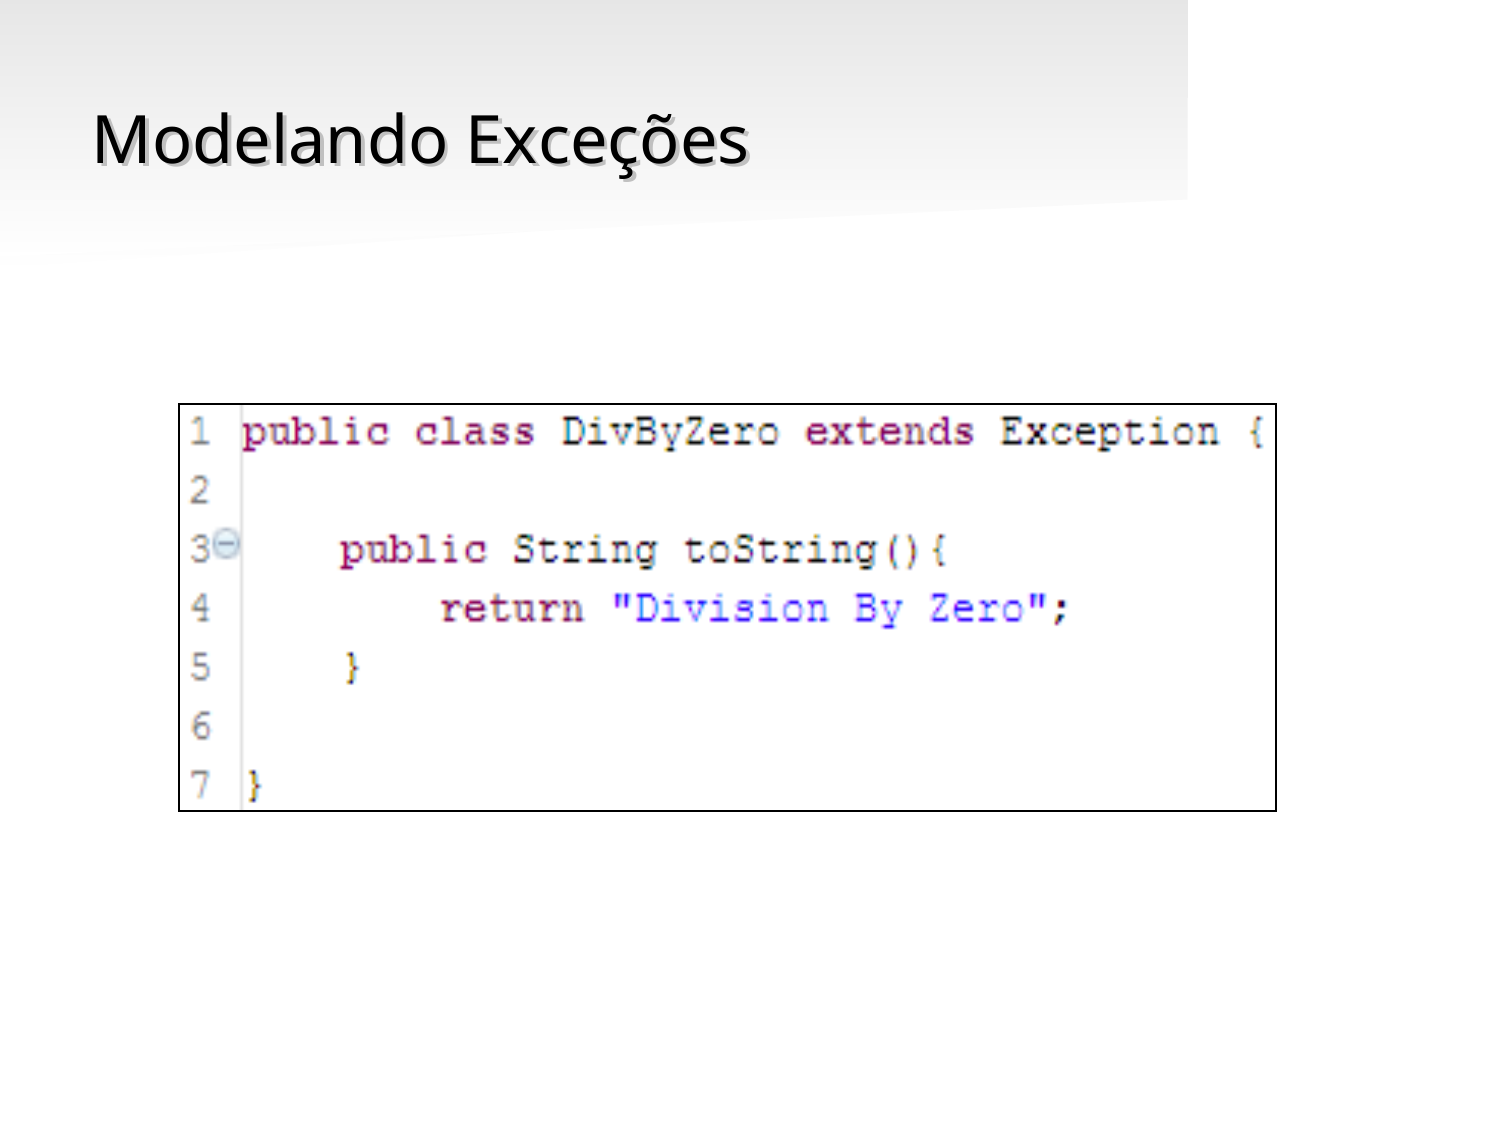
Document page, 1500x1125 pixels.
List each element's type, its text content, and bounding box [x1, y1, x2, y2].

title Modelando Exceções [76, 42, 1427, 231]
picture [180, 404, 1276, 811]
